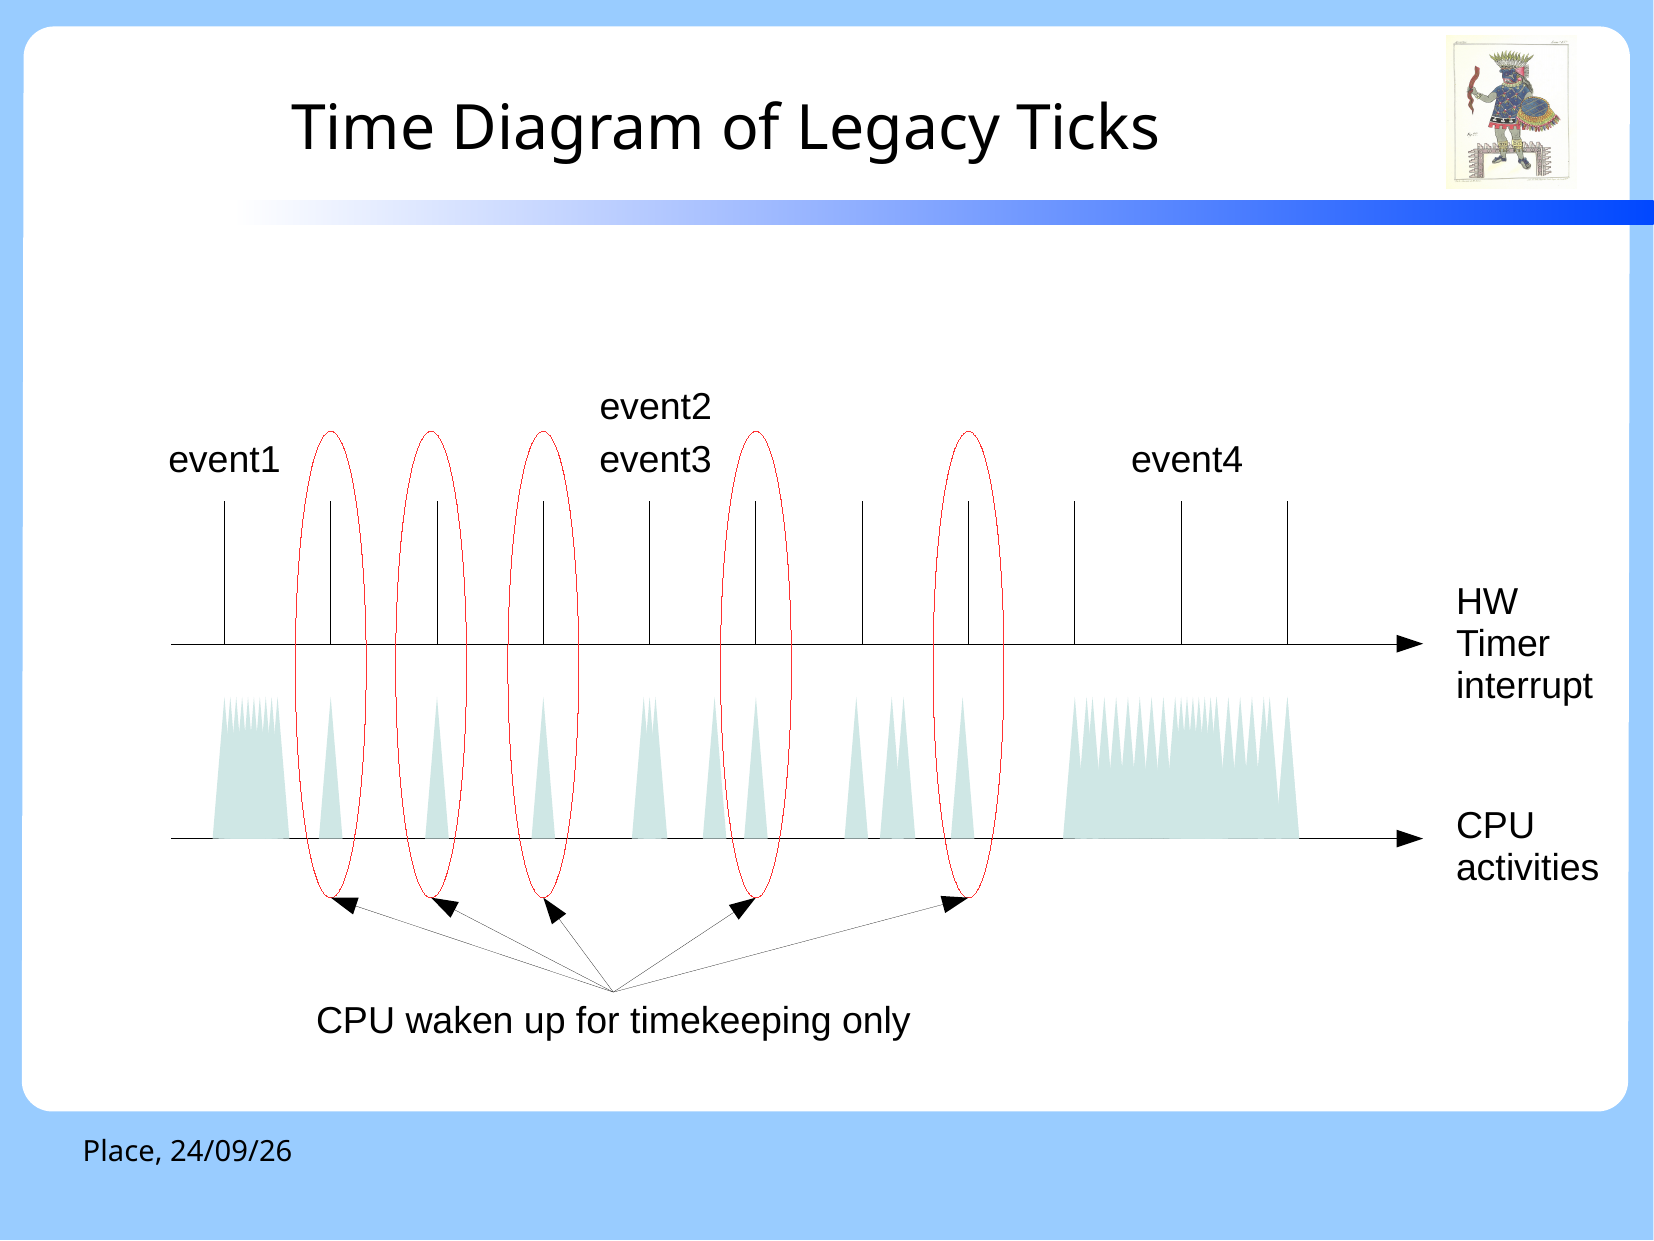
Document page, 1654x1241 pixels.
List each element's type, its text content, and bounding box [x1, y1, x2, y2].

text_box [395, 431, 467, 898]
text_box [844, 696, 869, 839]
picture [1446, 35, 1577, 189]
title Time Diagram of Legacy Ticks [82, 49, 1371, 201]
text_box event3 [584, 435, 727, 488]
text_box [702, 696, 727, 839]
text_box event4 [1116, 431, 1259, 488]
text_box CPU activities [1441, 797, 1615, 897]
text_box [1062, 696, 1300, 839]
text_box [933, 431, 1004, 898]
text_box [212, 696, 290, 839]
text_box event2 [584, 377, 727, 435]
text_box CPU waken up for timekeeping only [301, 992, 926, 1087]
text_box [295, 431, 367, 898]
text_box event1 [153, 431, 296, 488]
text_box [631, 696, 668, 839]
text_box HW Timer interrupt [1441, 572, 1609, 714]
text_box [720, 431, 792, 898]
text_box [879, 696, 916, 839]
text_box [507, 431, 579, 898]
